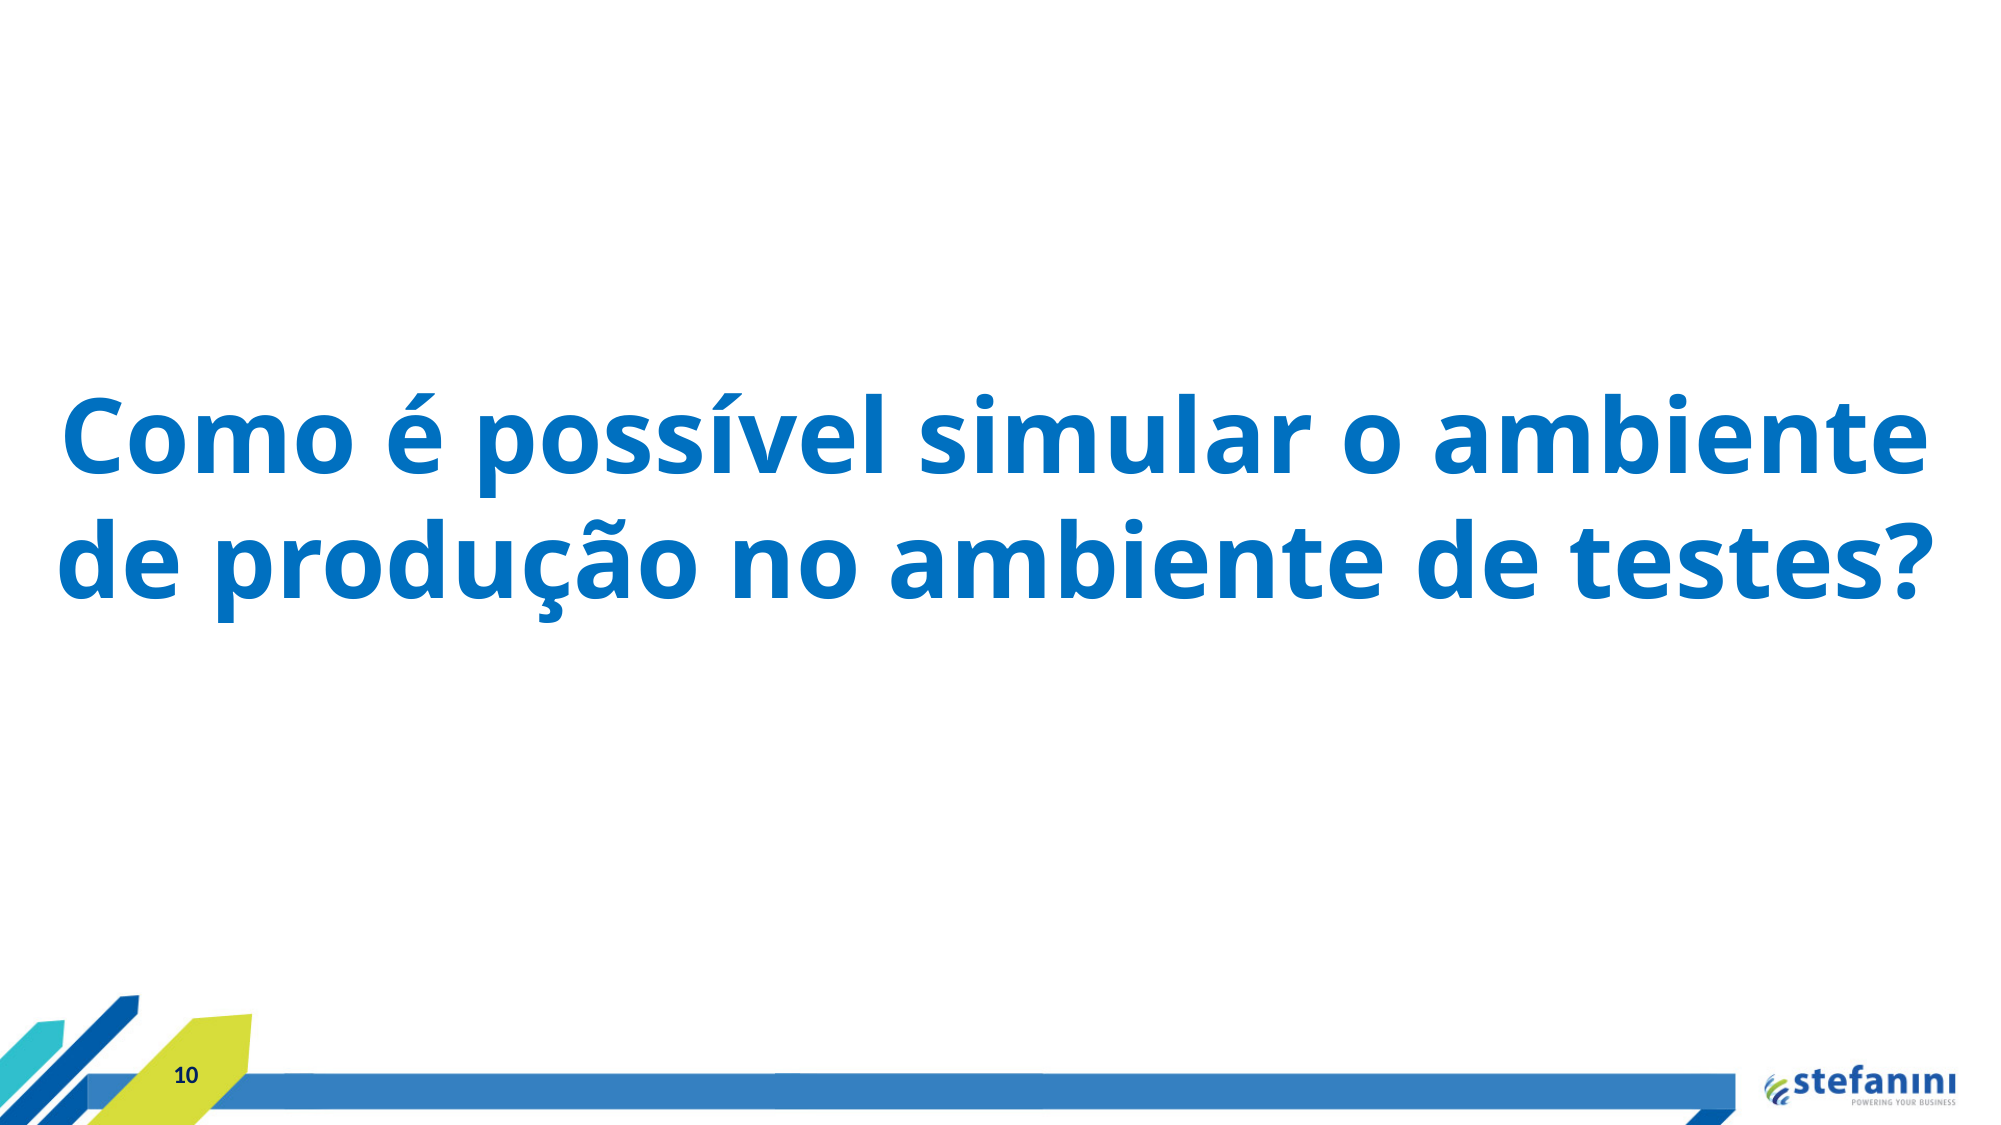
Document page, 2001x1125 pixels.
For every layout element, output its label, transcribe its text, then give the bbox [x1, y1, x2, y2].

text_box Como é possível simular o ambiente de produção no ambiente de testes? [43, 82, 1949, 1032]
text_box <number> [158, 1043, 609, 1104]
